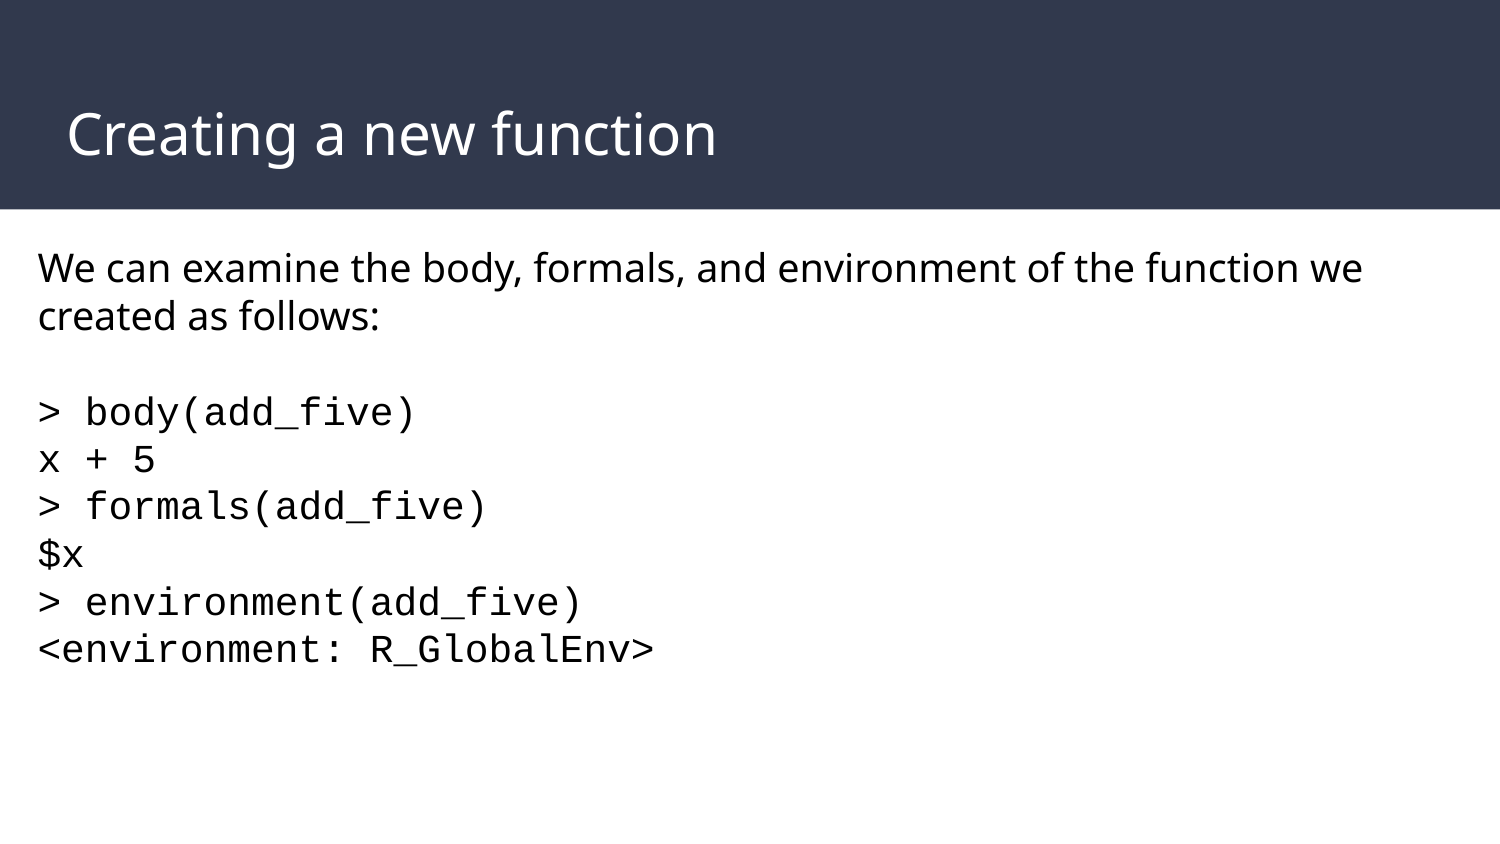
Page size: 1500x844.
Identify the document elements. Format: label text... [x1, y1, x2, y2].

text_box We can examine the body, formals, and environment of the function we created as follows: > body(add_five) x + 5 > formals(add_five) $x > environment(add_five) <environment: R_GlobalEnv> [22, 228, 1477, 818]
title Creating a new function [51, 82, 1449, 185]
